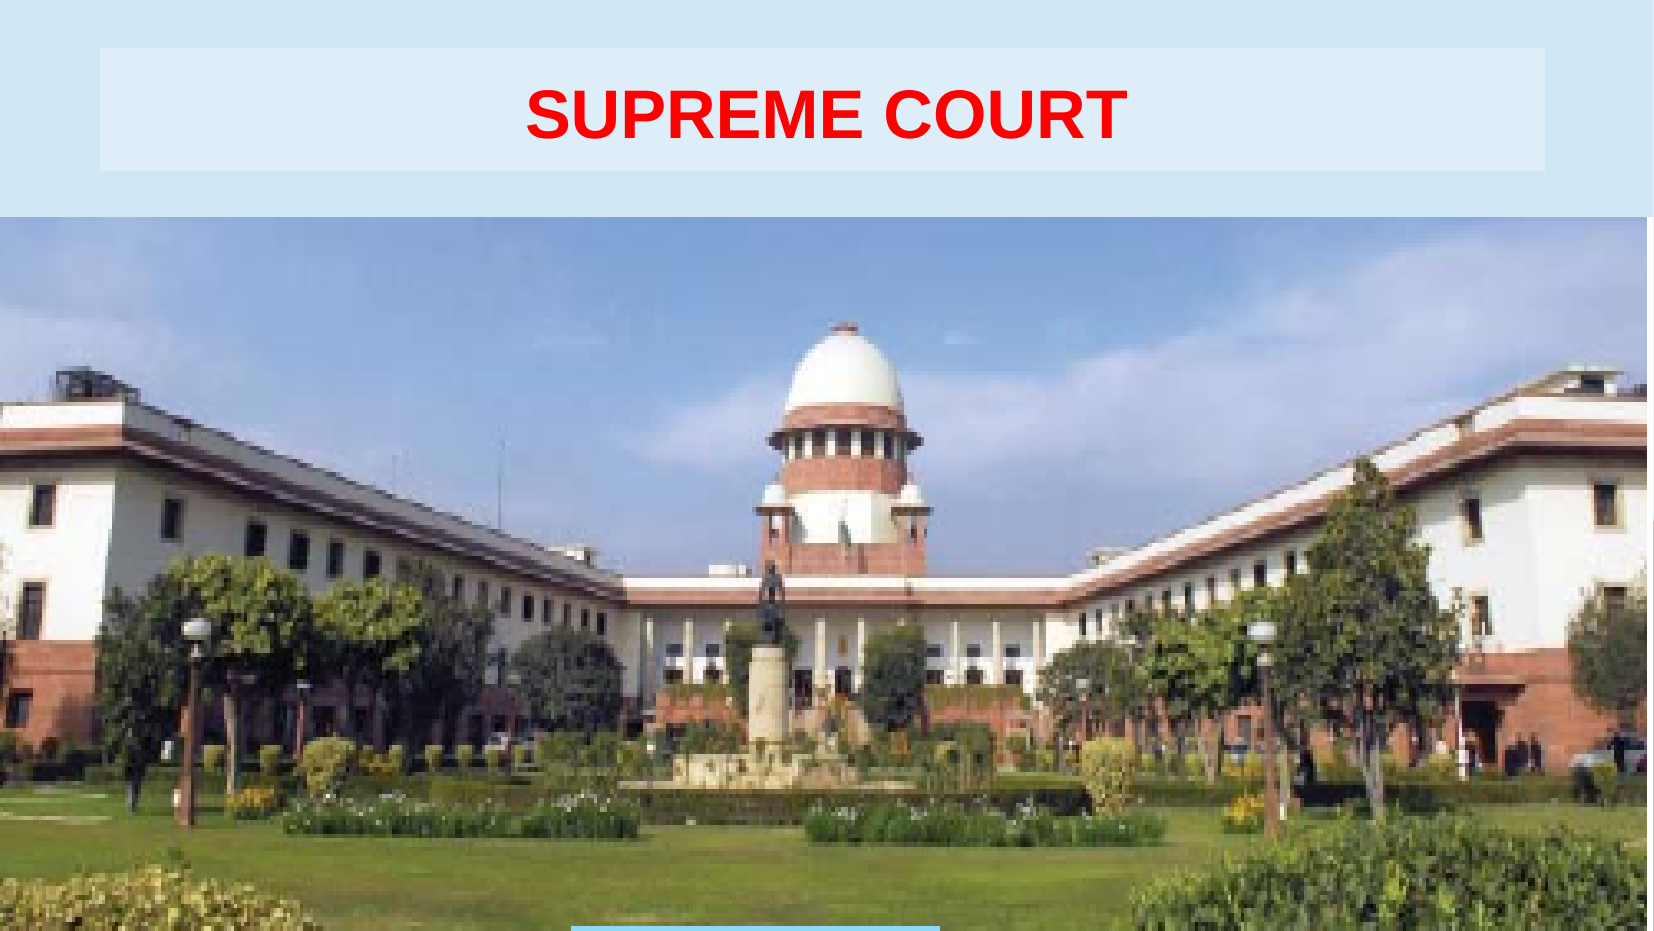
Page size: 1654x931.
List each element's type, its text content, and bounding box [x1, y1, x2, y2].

title SUPREME COURT [82, 37, 1571, 193]
picture [0, 217, 1654, 931]
